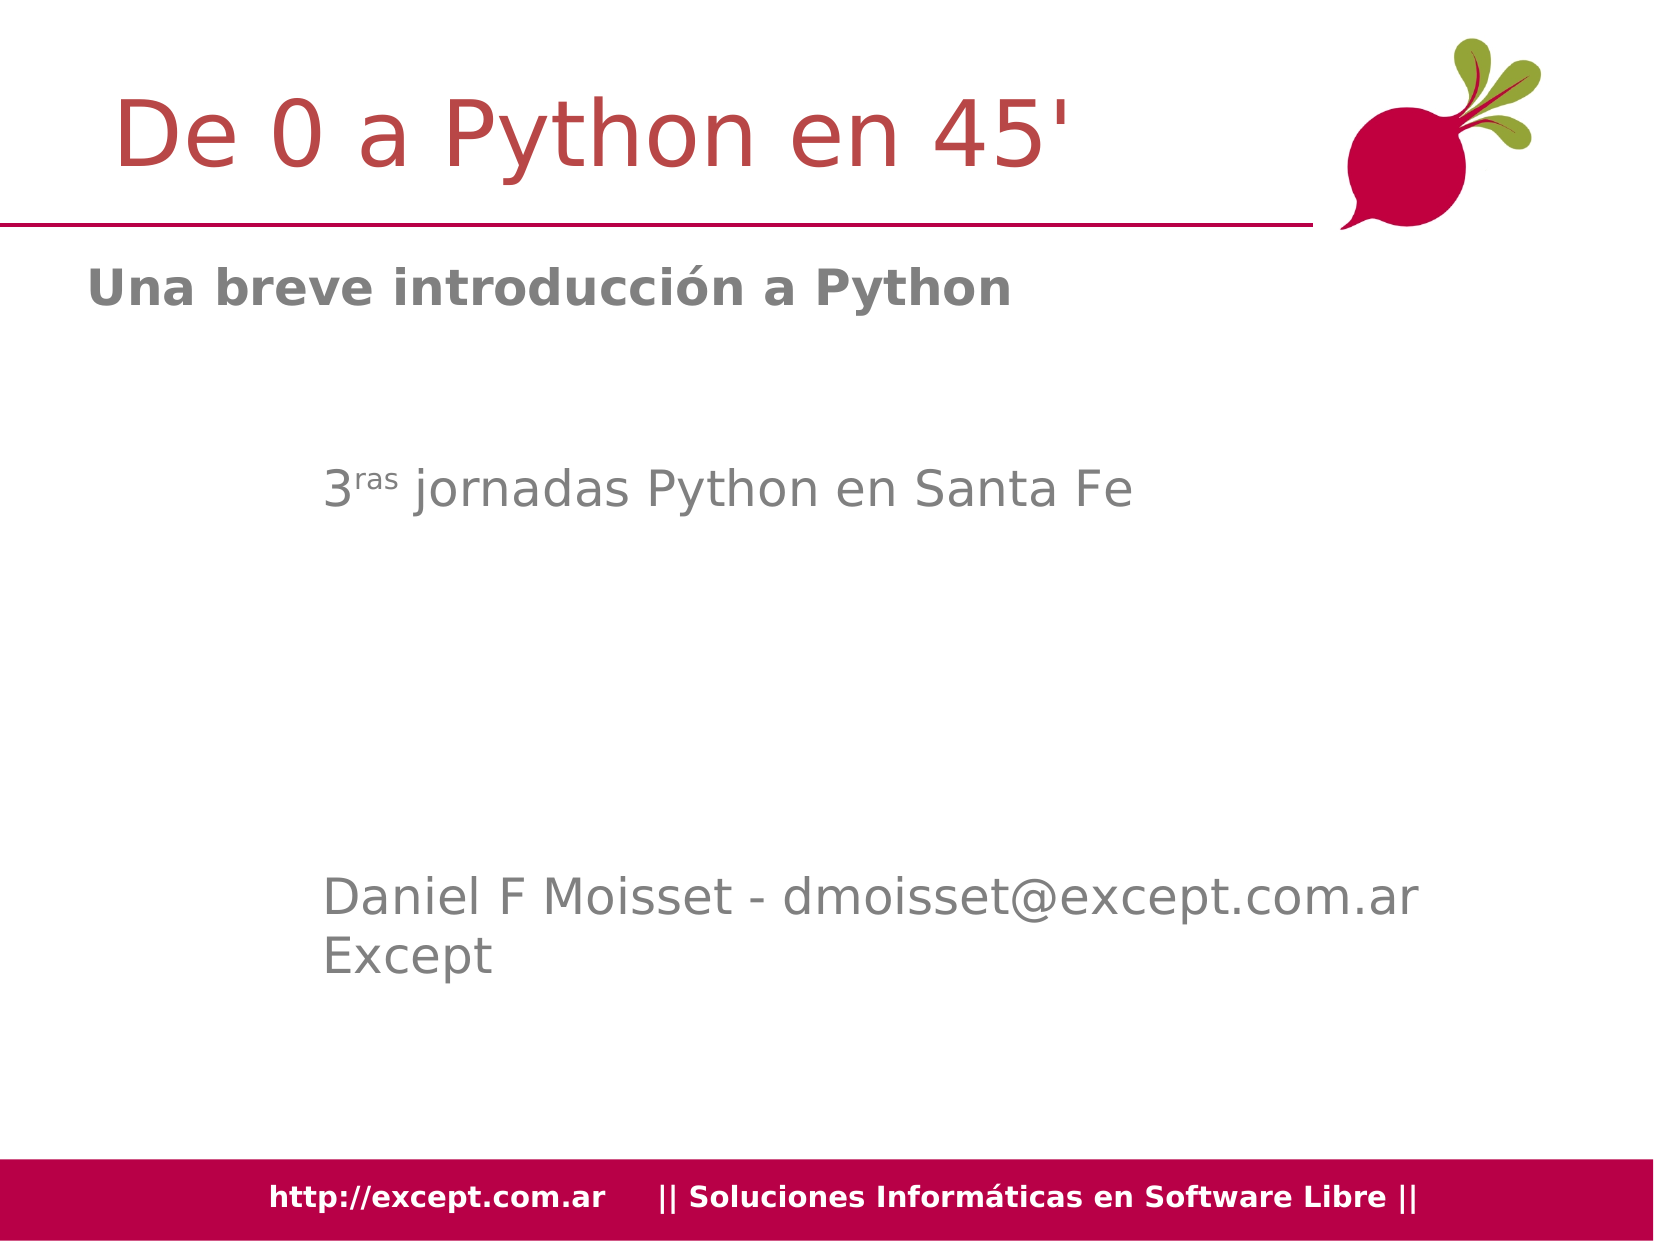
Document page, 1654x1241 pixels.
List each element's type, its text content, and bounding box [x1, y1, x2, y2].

text_box Daniel F Moisset - dmoisset@except.com.ar Except [322, 868, 1565, 997]
text_box Una breve introducción a Python [51, 244, 1313, 332]
picture [1330, 23, 1556, 237]
text_box 3ras jornadas Python en Santa Fe [322, 459, 1565, 577]
title De 0 a Python en 45' [112, 76, 1313, 194]
